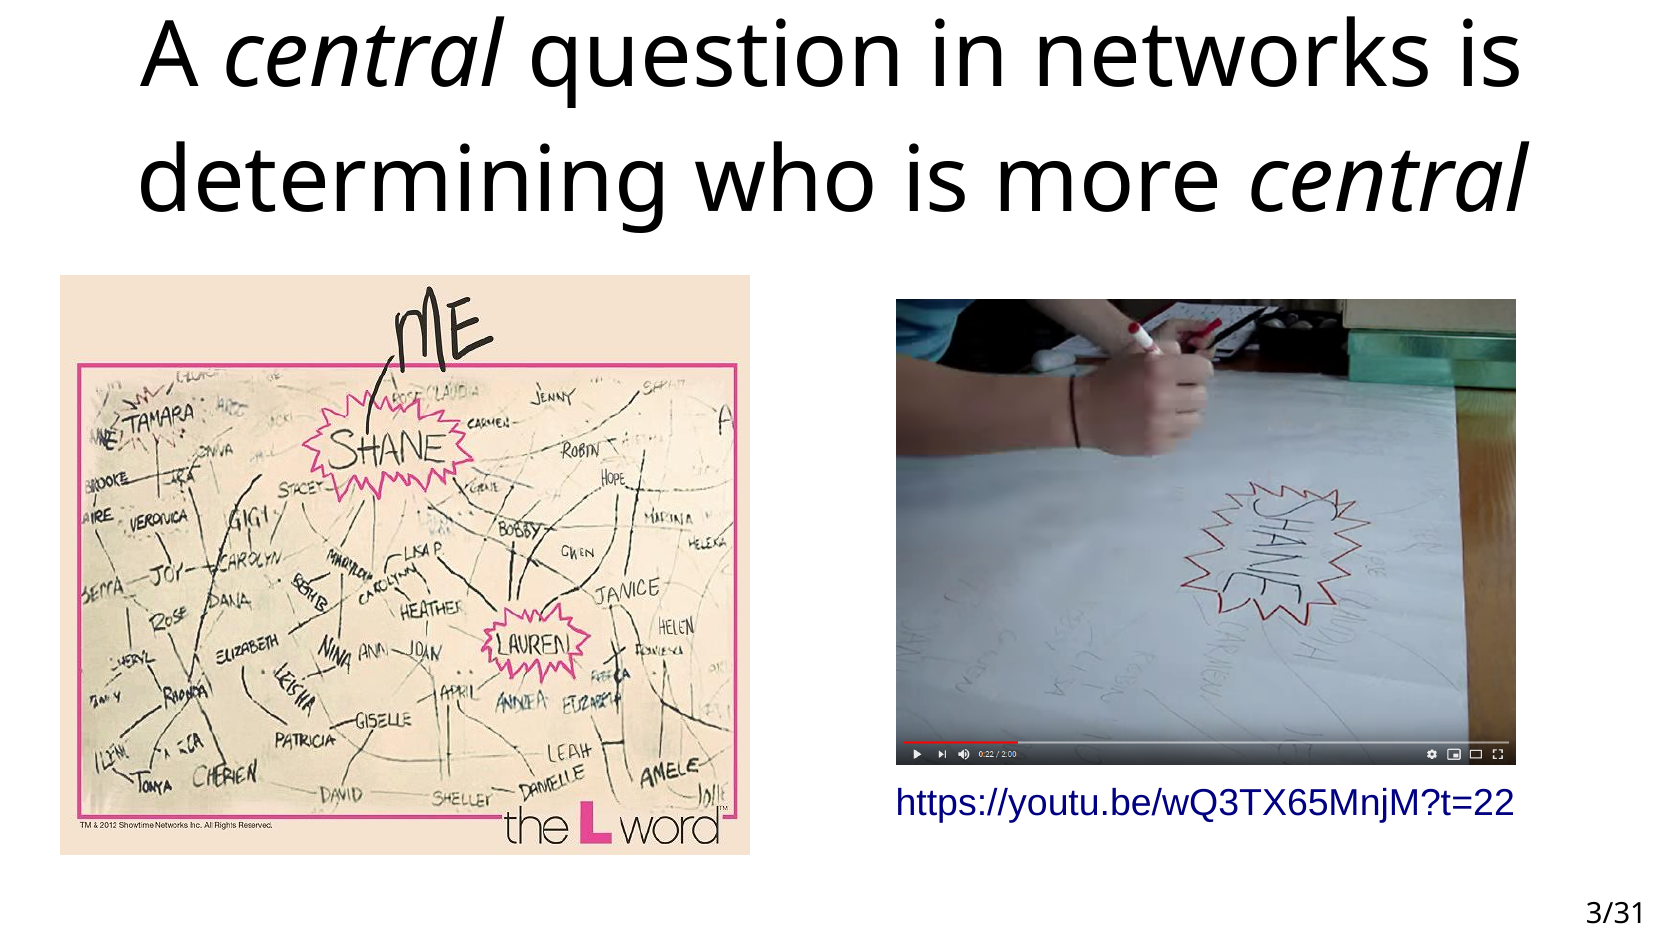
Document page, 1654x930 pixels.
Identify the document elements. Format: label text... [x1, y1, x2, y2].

text_box https://youtu.be/wQ3TX65MnjM?t=22 [880, 774, 1531, 831]
title A central question in networks is determining who is more central [45, 1, 1621, 225]
picture [896, 299, 1516, 765]
picture [60, 275, 751, 856]
